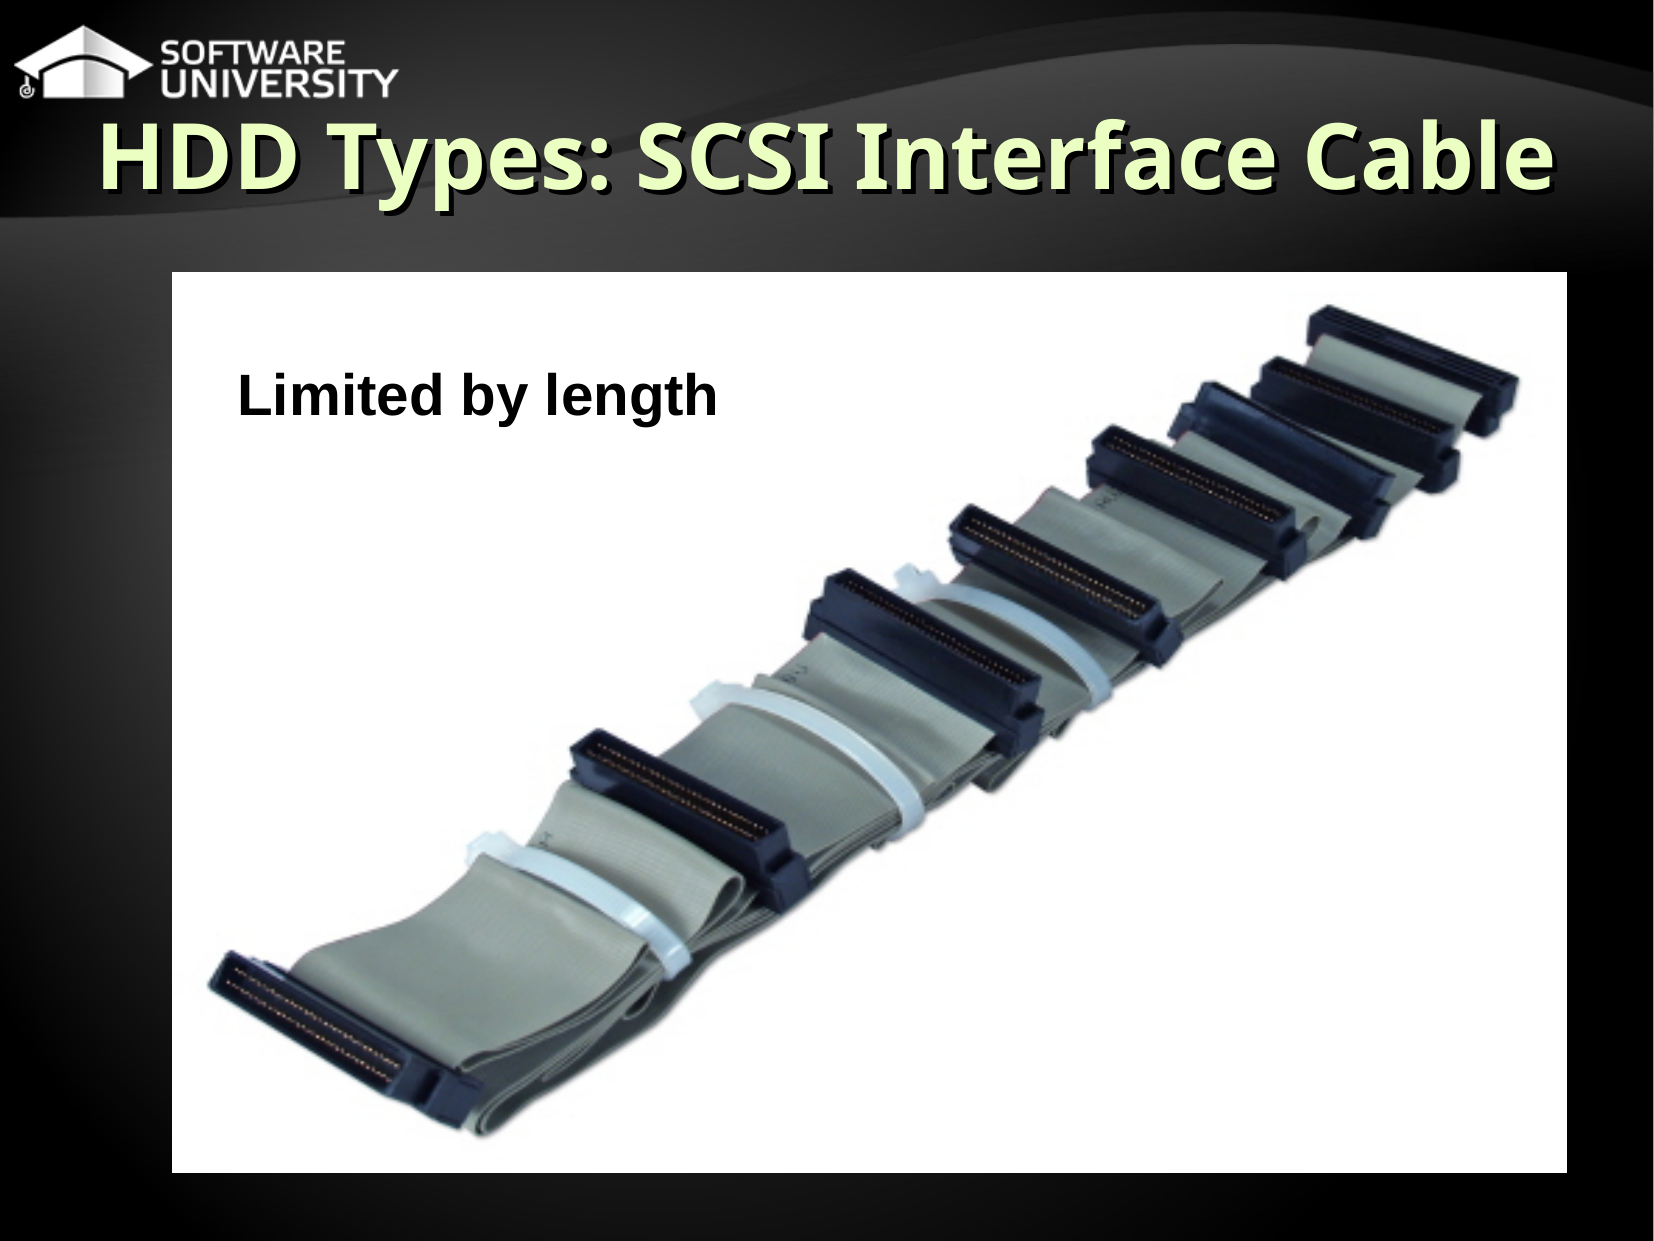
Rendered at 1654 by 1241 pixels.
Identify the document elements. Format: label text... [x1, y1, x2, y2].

title HDD Types: SCSI Interface Cable [82, 97, 1571, 208]
picture [0, 0, 1654, 1241]
text_box Limited by length [222, 355, 736, 436]
